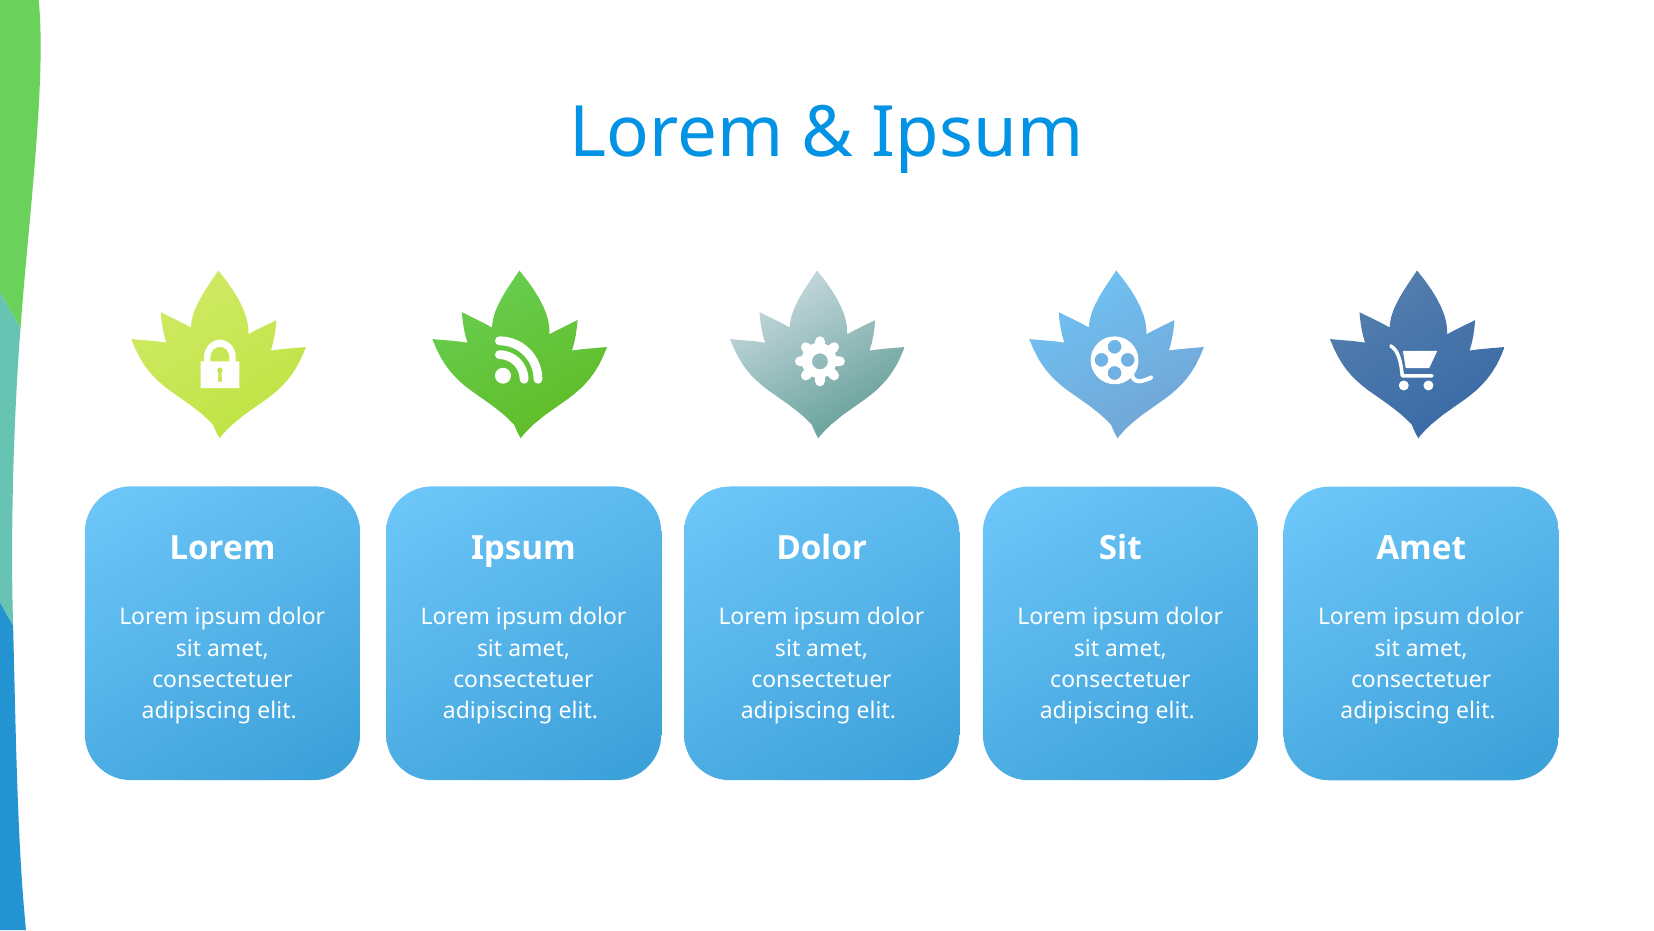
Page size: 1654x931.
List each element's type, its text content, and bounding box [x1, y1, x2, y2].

text_box Ipsum Lorem ipsum dolor sit amet, consectetuer adipiscing elit. [386, 486, 662, 781]
text_box Sit Lorem ipsum dolor sit amet, consectetuer adipiscing elit. [982, 486, 1259, 781]
text_box Lorem Lorem ipsum dolor sit amet, consectetuer adipiscing elit. [84, 486, 361, 781]
text_box [1330, 270, 1505, 439]
text_box Lorem & Ipsum [0, 78, 1654, 178]
text_box [131, 270, 306, 439]
text_box [432, 270, 608, 439]
text_box [1029, 270, 1204, 439]
text_box Amet Lorem ipsum dolor sit amet, consectetuer adipiscing elit. [1283, 486, 1559, 781]
text_box [730, 270, 905, 439]
text_box Dolor Lorem ipsum dolor sit amet, consectetuer adipiscing elit. [684, 486, 960, 781]
